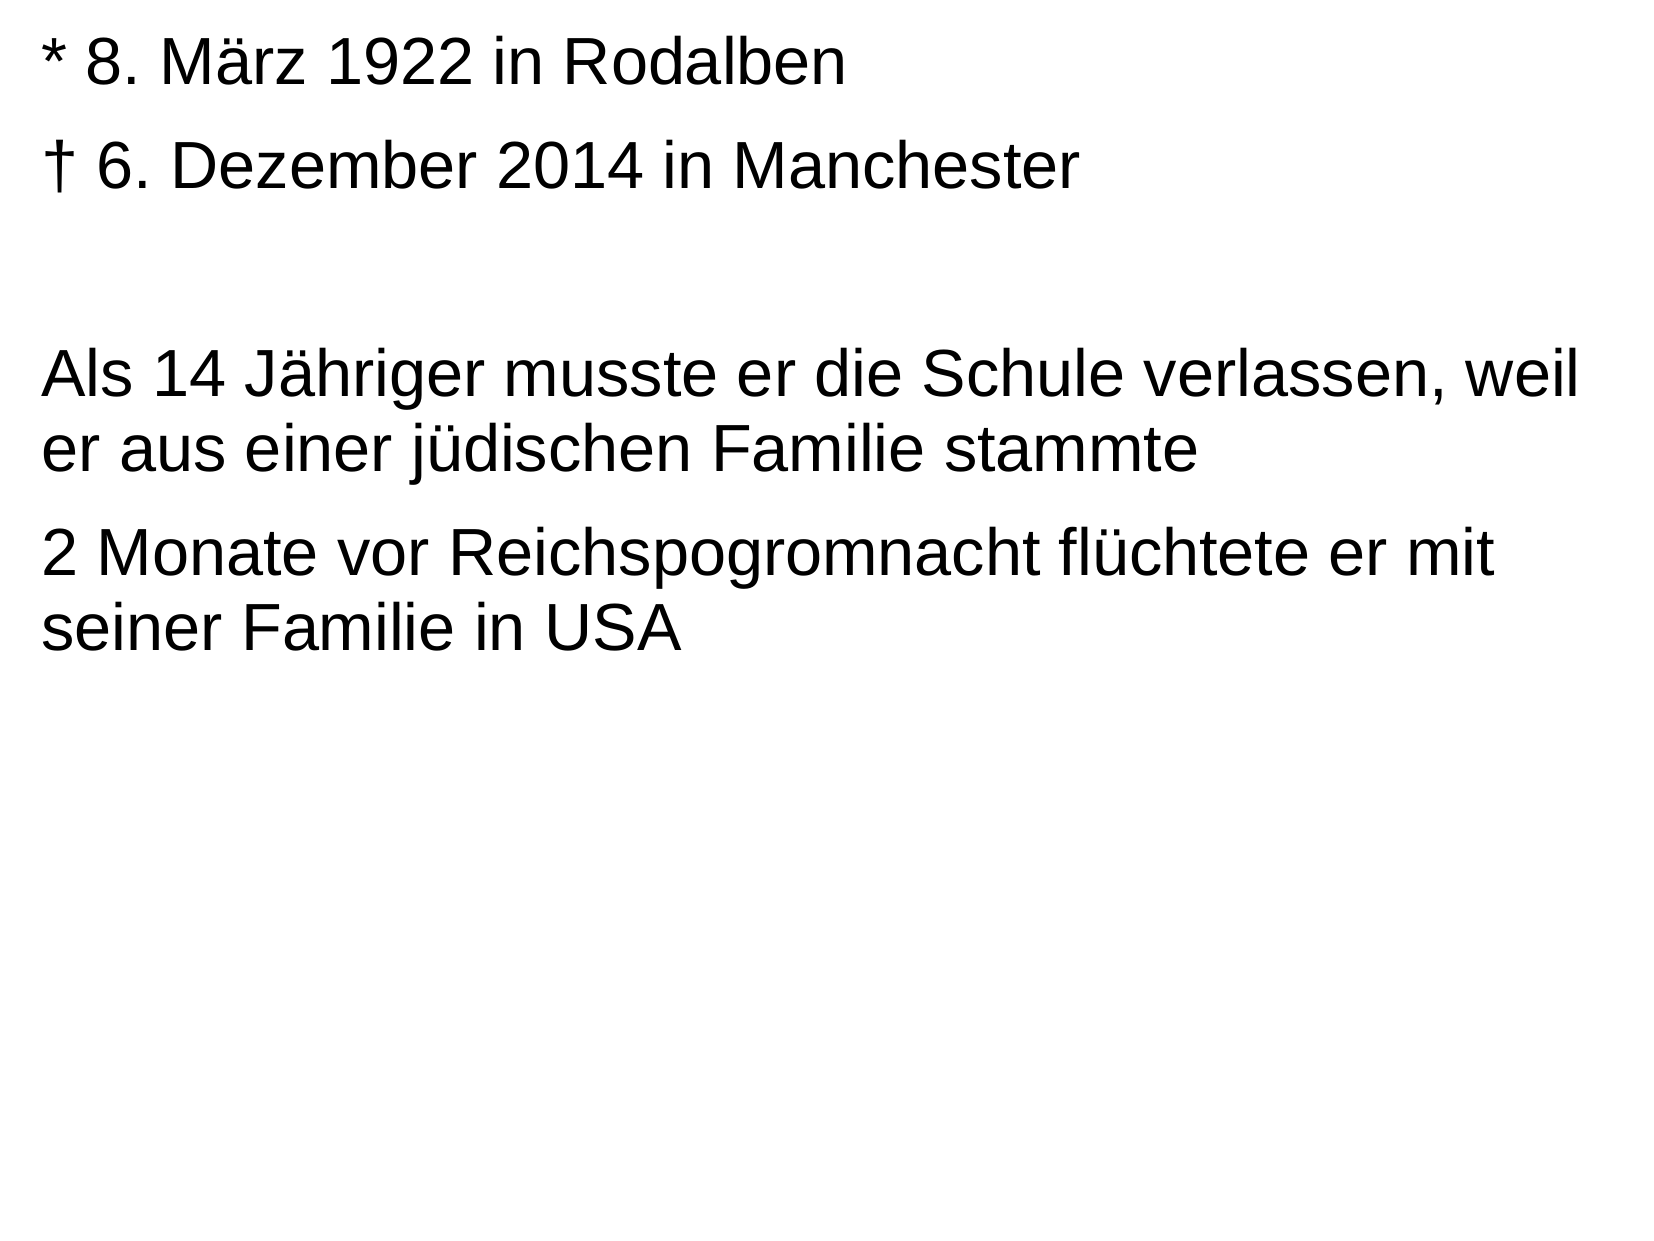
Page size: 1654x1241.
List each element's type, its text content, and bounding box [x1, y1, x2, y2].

list * 8. März 1922 in Rodalben † 6. Dezember 2014 in Manchester Als 14 Jähriger musste er die Schule verlassen, weil er aus einer jüdischen Familie stammte 2 Monate vor Reichspogromnacht flüchtete er mit seiner Familie in USA [41, 23, 1630, 1193]
